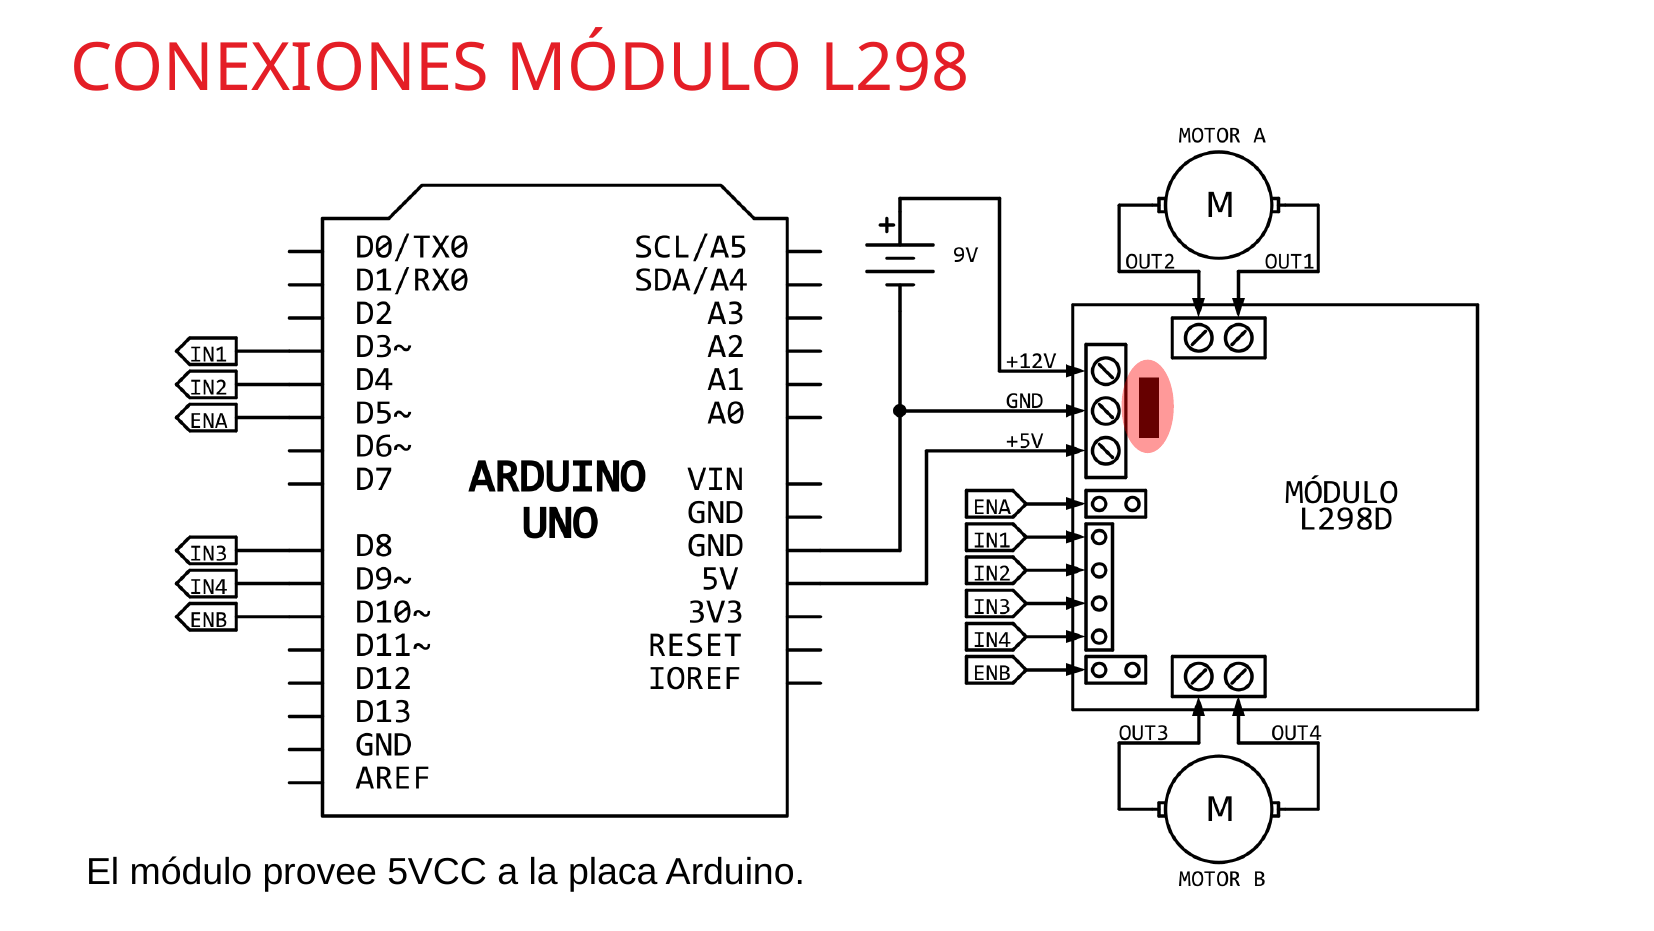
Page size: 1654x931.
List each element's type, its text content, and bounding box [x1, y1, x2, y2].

title CONEXIONES MÓDULO L298 [70, 11, 1347, 118]
picture [156, 105, 1497, 915]
text_box [1121, 359, 1174, 454]
text_box El módulo provee 5VCC a la placa Arduino. [71, 843, 821, 901]
